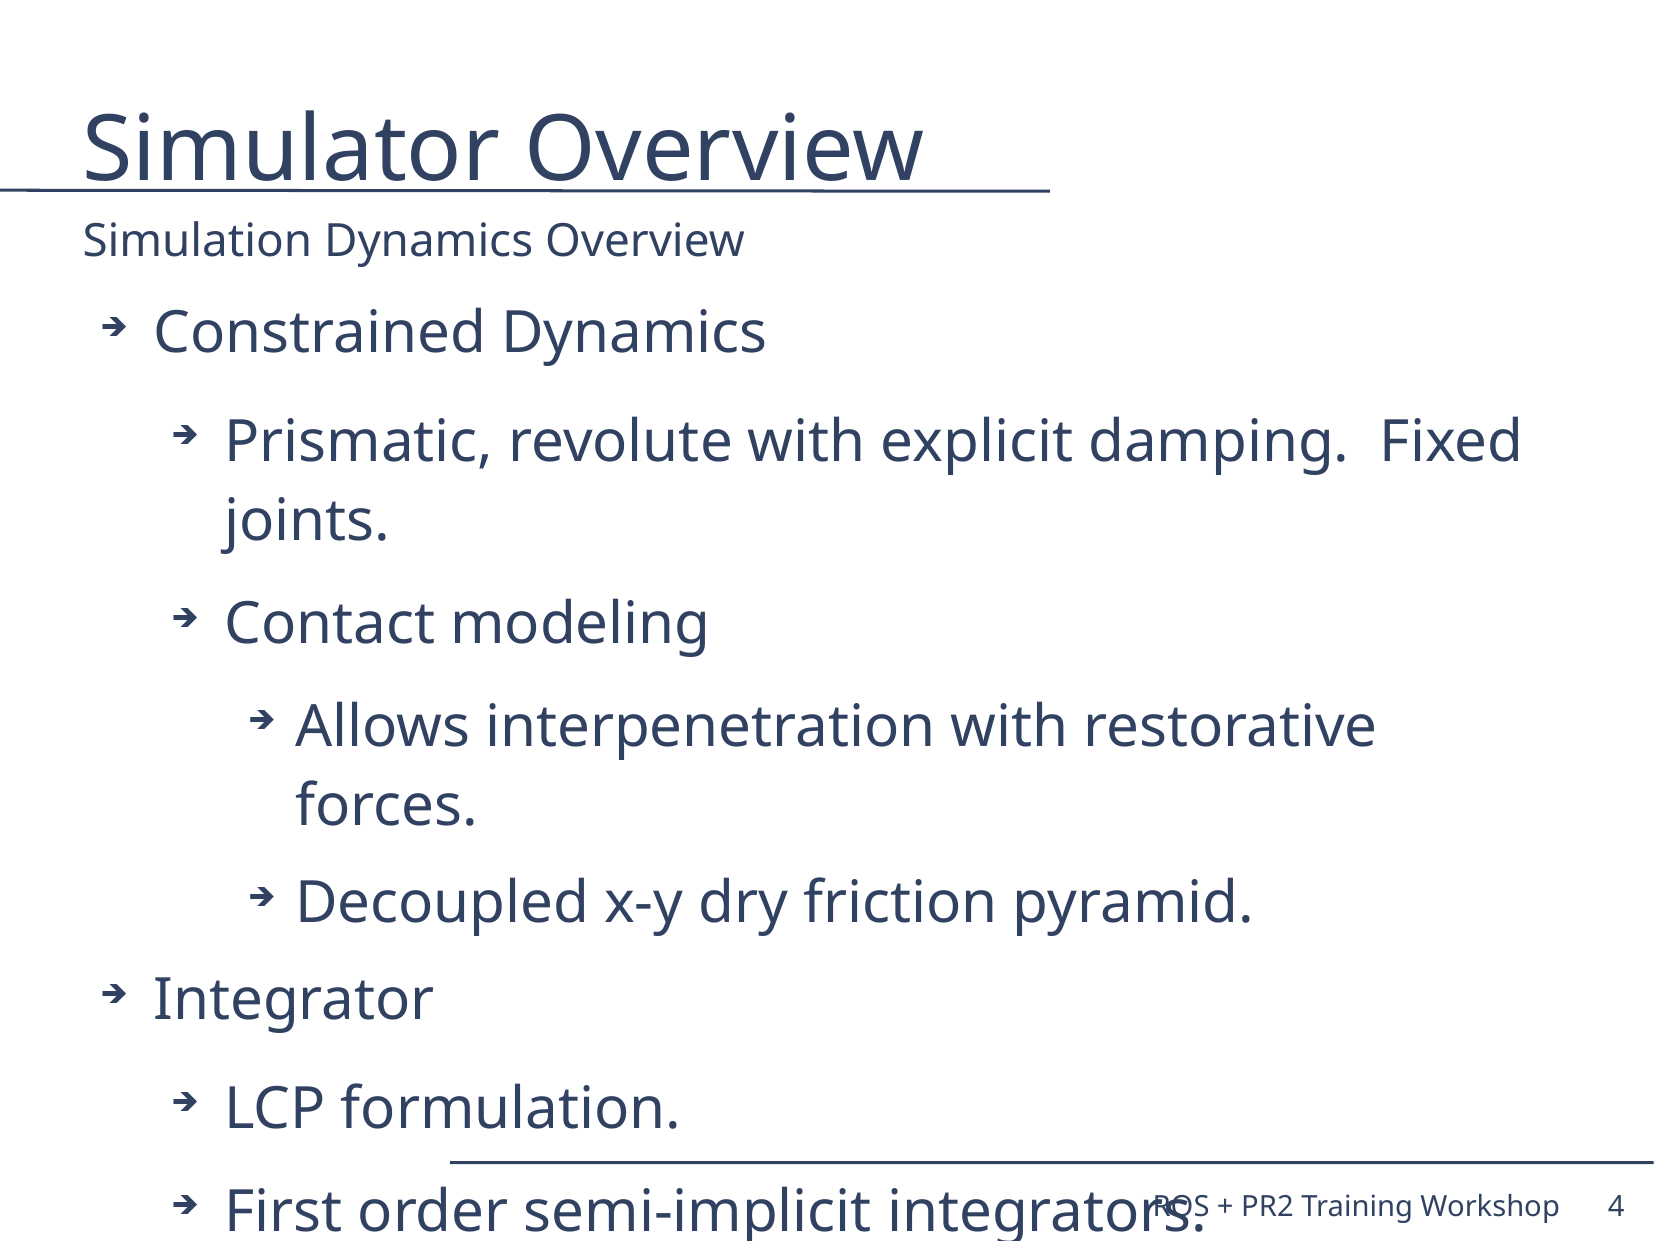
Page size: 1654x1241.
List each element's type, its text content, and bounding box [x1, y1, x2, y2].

list Constrained Dynamics Prismatic, revolute with explicit damping. Fixed joints. Contact modeling Allows interpenetration with restorative forces. Decoupled x-y dry friction pyramid. Integrator LCP formulation. First order semi-implicit integrators. [82, 290, 1571, 1201]
title Simulator Overview Simulation Dynamics Overview [82, 73, 1571, 281]
